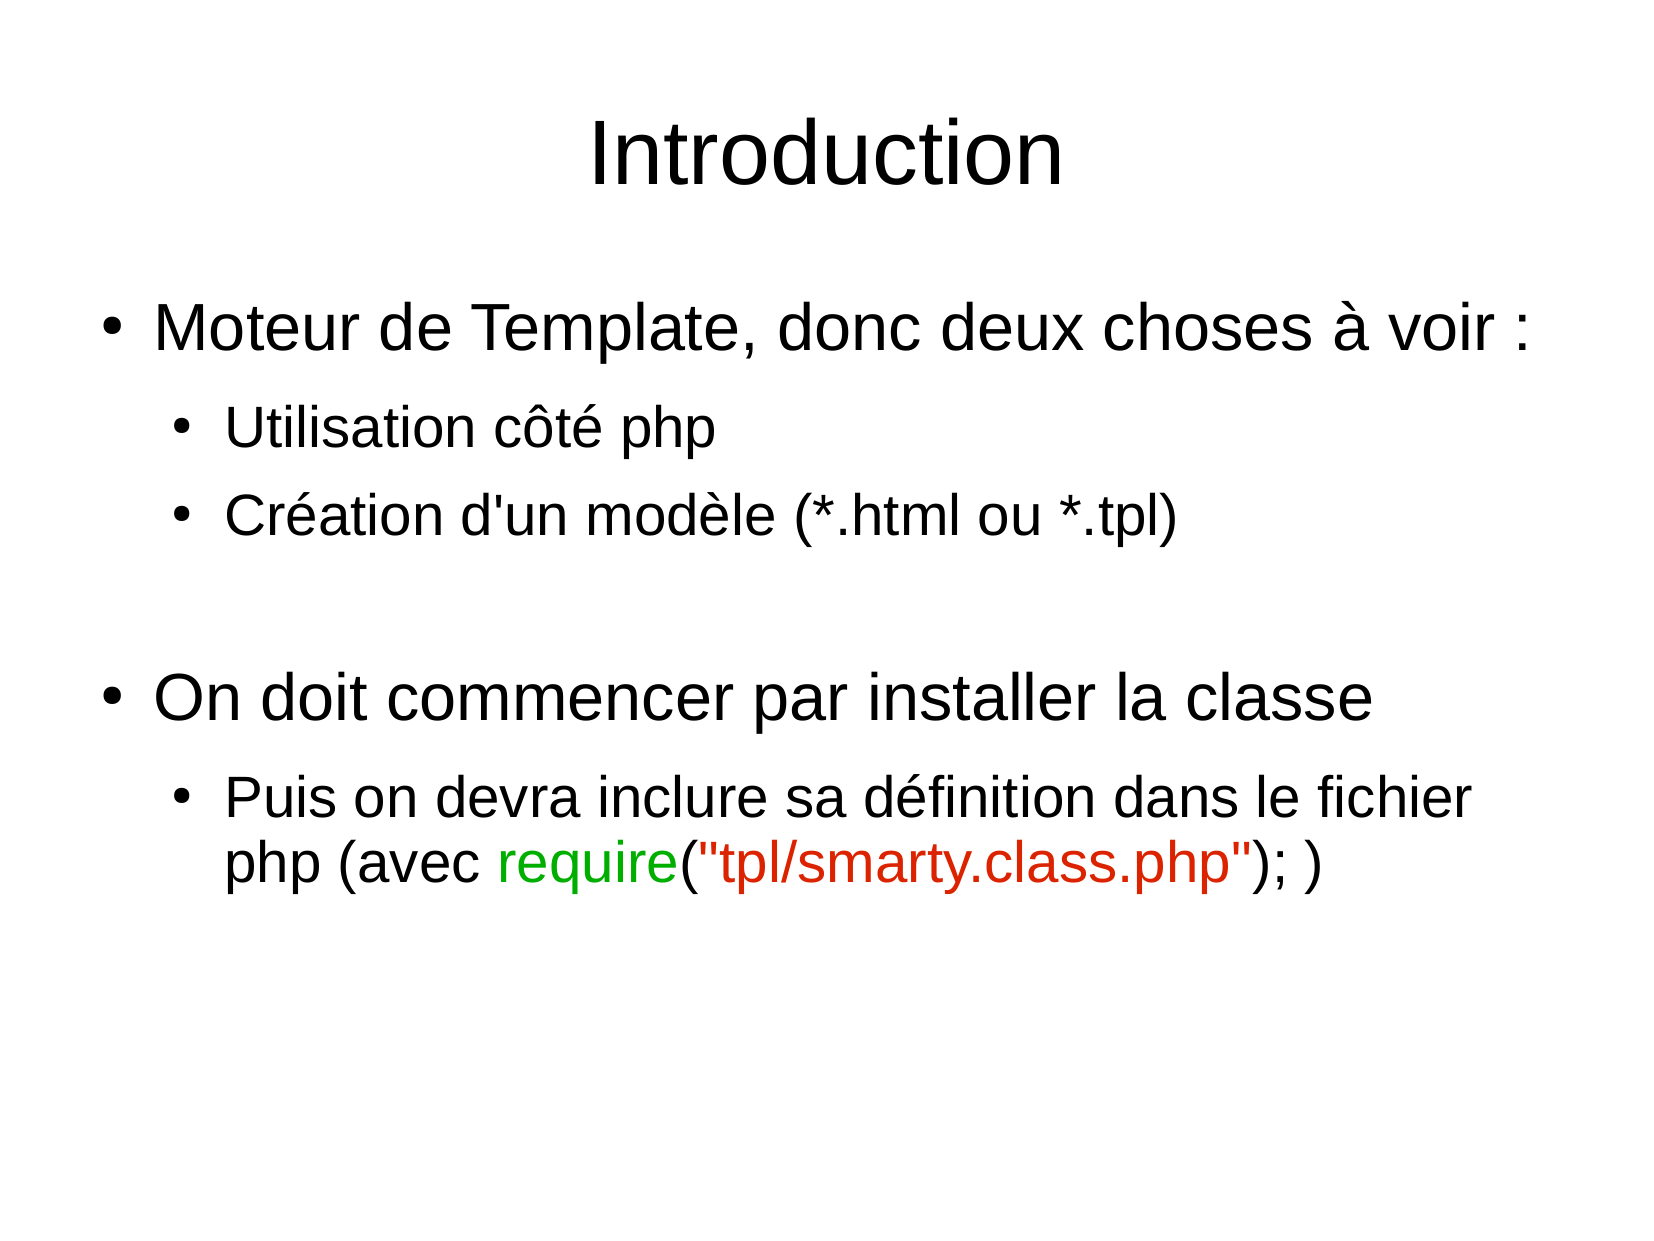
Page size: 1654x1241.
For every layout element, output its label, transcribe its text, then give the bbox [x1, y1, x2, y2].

list Moteur de Template, donc deux choses à voir : Utilisation côté php Création d'un modèle (*.html ou *.tpl) On doit commencer par installer la classe Puis on devra inclure sa définition dans le fichier php (avec require("tpl/smarty.class.php"); ) [82, 290, 1571, 1094]
title Introduction [82, 49, 1571, 257]
